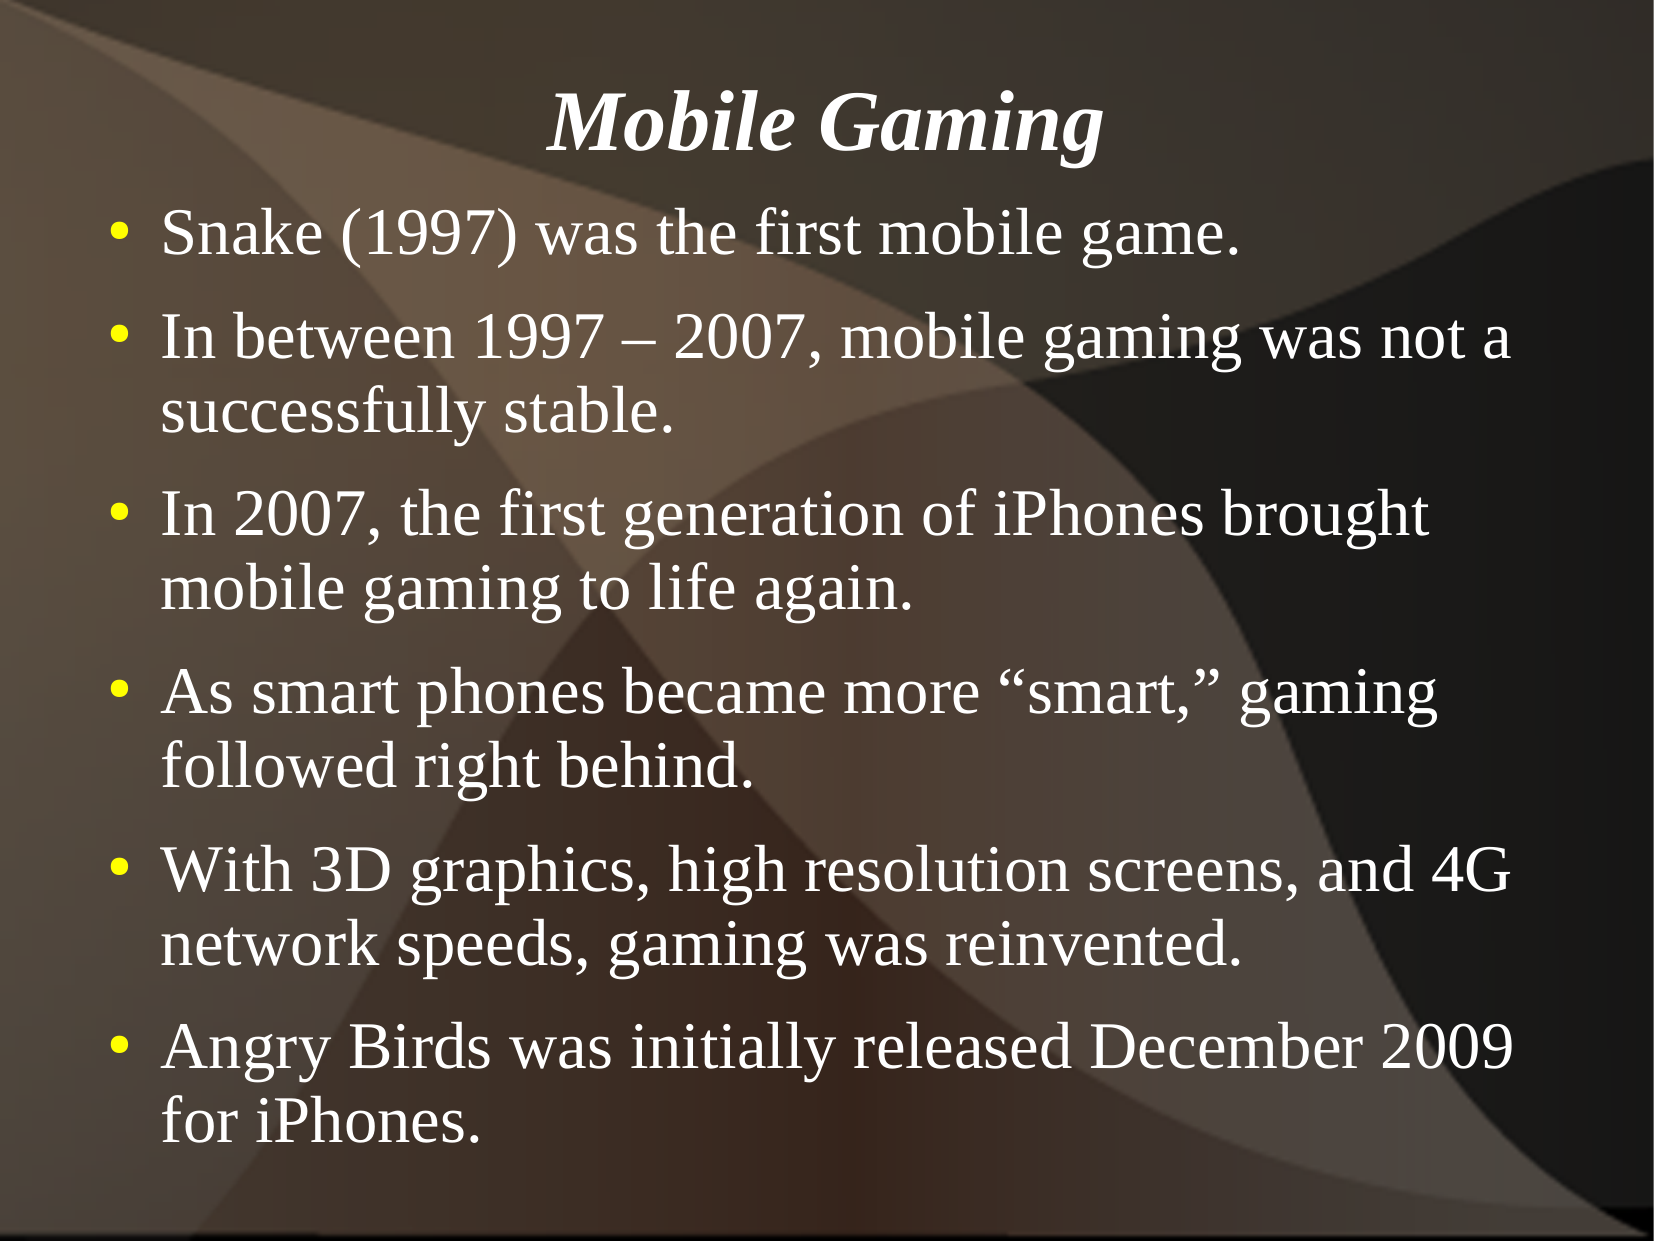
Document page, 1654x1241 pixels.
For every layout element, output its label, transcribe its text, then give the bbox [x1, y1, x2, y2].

list Snake (1997) was the first mobile game. In between 1997 – 2007, mobile gaming was not a successfully stable. In 2007, the first generation of iPhones brought mobile gaming to life again. As smart phones became more “smart,” gaming followed right behind. With 3D graphics, high resolution screens, and 4G network speeds, gaming was reinvented. Angry Birds was initially released December 2009 for iPhones. [90, 195, 1579, 1158]
title Mobile Gaming [82, 17, 1571, 226]
picture [0, 0, 1654, 1241]
